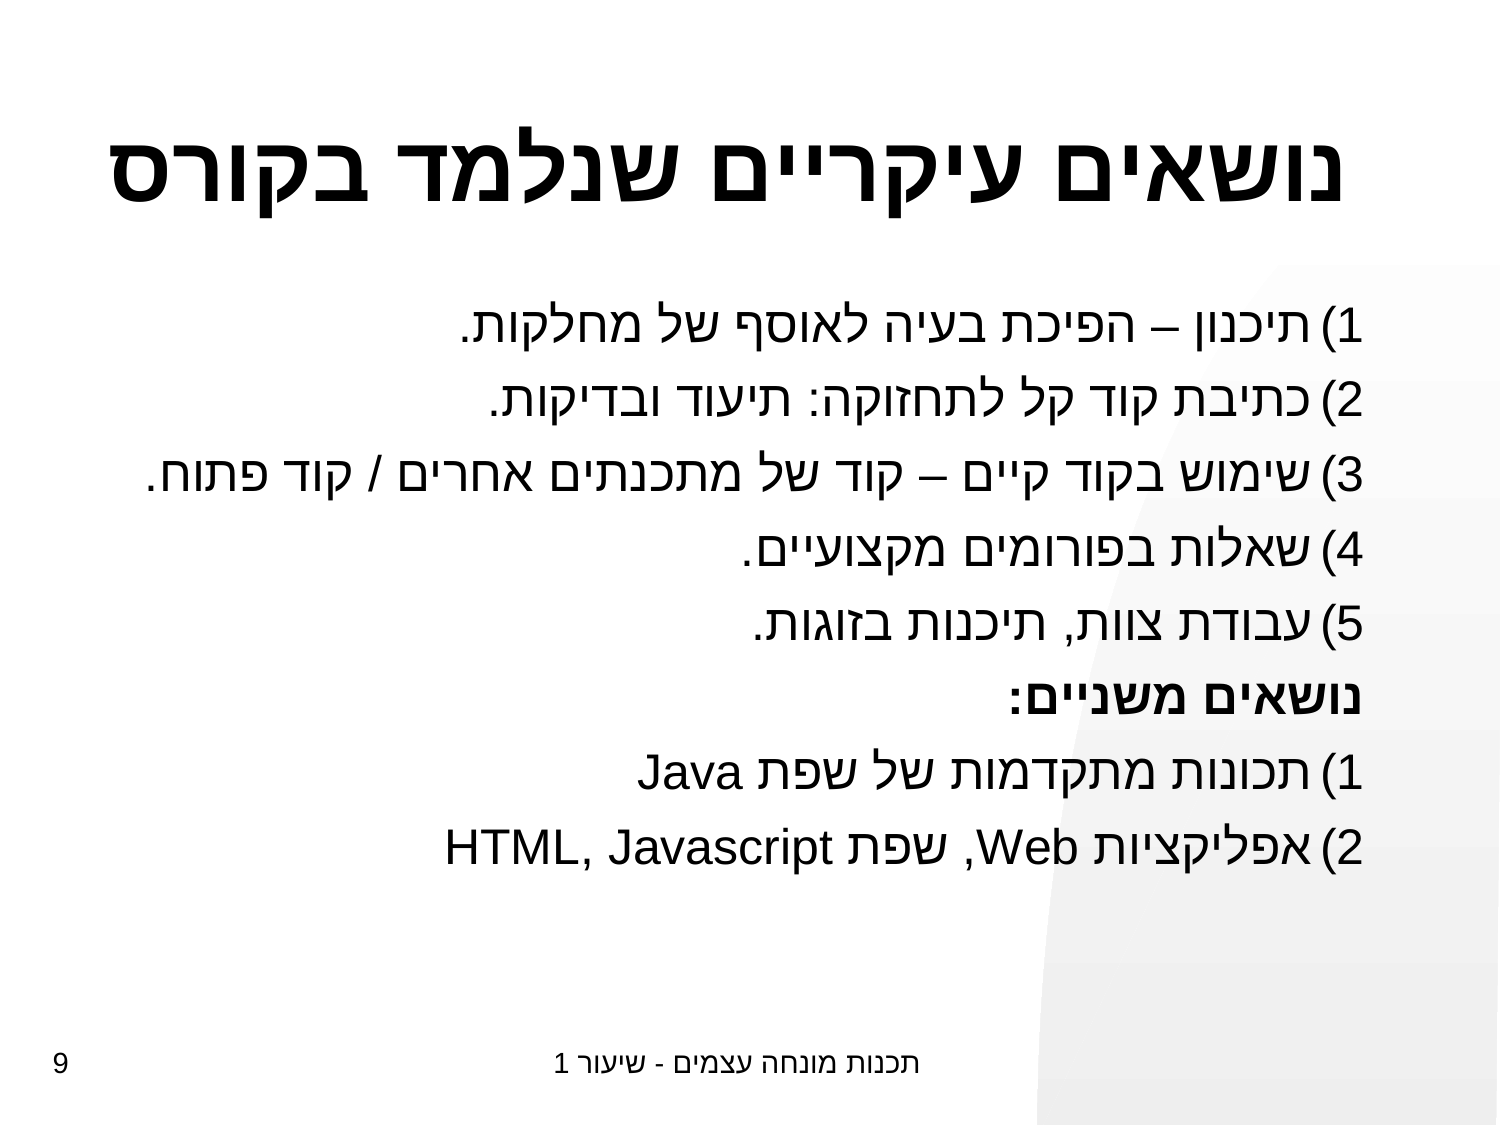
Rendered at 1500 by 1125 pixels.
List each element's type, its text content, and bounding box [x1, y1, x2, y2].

text_box <number> [37, 1025, 350, 1100]
text_box תכנות מונחה עצמים - שיעור 1 [500, 1025, 975, 1100]
text_box תיכנון – הפיכת בעיה לאוסף של מחלקות. כתיבת קוד קל לתחזוקה: תיעוד ובדיקות. שימוש בקוד קיים – קוד של מתכנתים אחרים / קוד פתוח. שאלות בפורומים מקצועיים. עבודת צוות, תיכנות בזוגות. נושאים משניים: תכונות מתקדמות של שפת Java אפליקציות Web, שפת HTML, Javascript [12, 284, 1380, 1000]
text_box נושאים עיקריים שנלמד בקורס [72, 72, 1365, 284]
